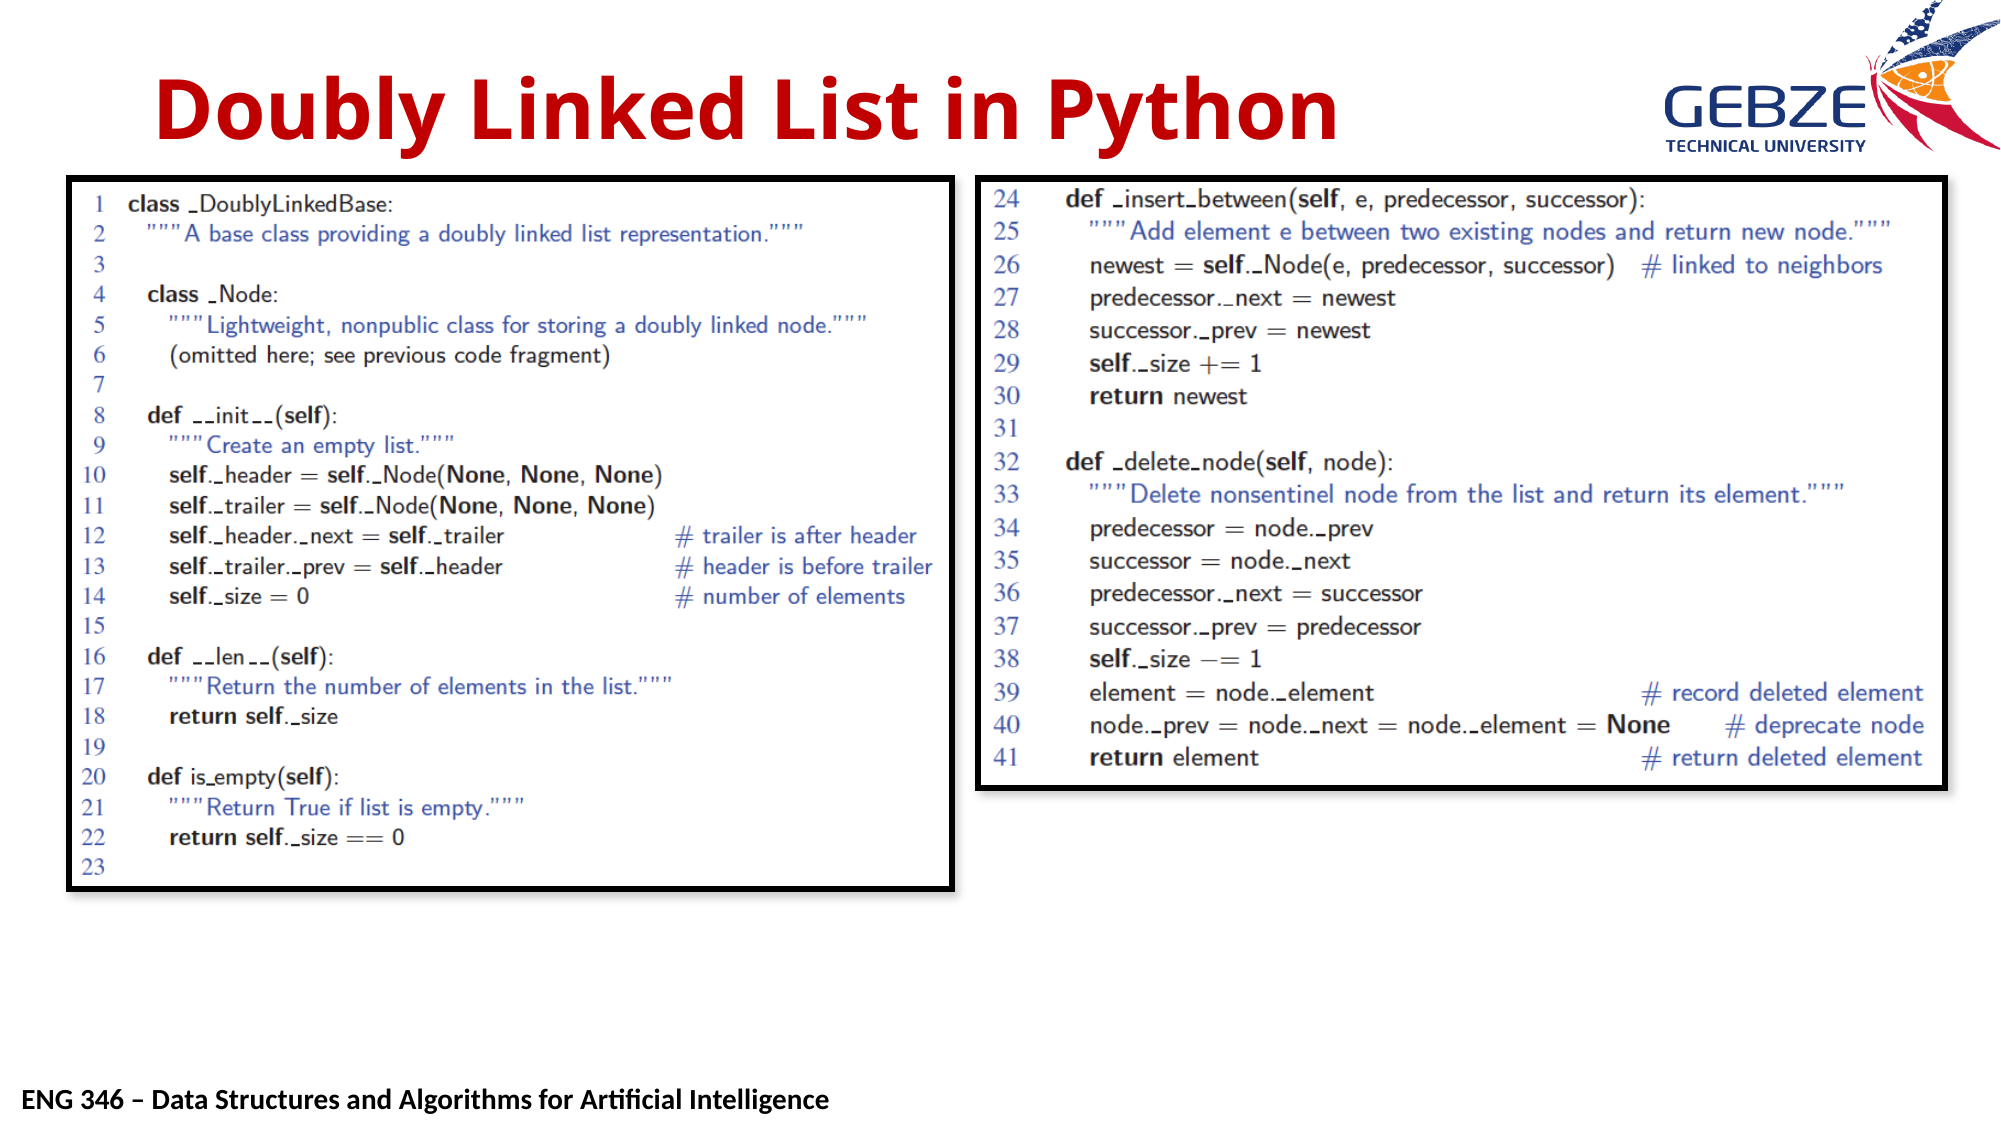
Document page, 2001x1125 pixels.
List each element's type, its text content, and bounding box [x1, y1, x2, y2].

picture [1665, 0, 2001, 152]
picture [71, 181, 949, 887]
picture [981, 181, 1943, 785]
title Doubly Linked List in Python [137, 59, 1863, 166]
